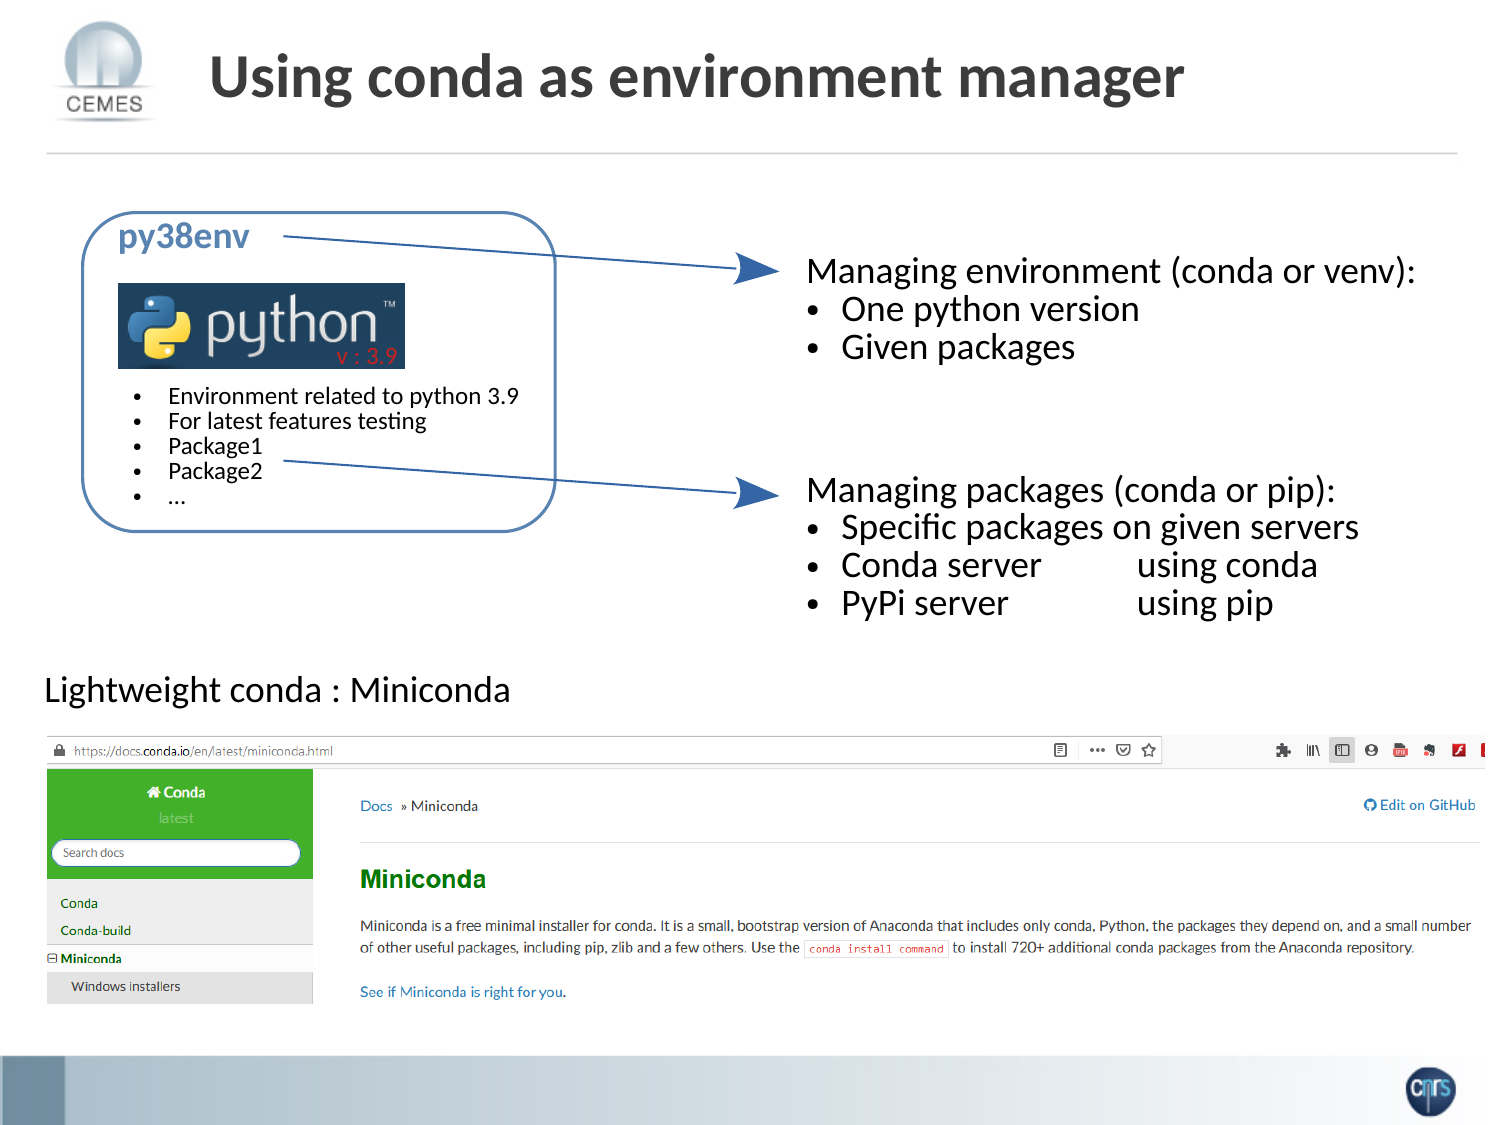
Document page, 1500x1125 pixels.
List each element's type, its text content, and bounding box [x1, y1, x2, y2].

text_box py38env [103, 213, 352, 266]
text_box v : 3.9 [321, 338, 417, 377]
picture [0, 0, 1500, 1125]
text_box Environment related to python 3.9 For latest features testing Package1 Package2 … [118, 377, 567, 544]
text_box Using conda as environment manager [194, 7, 1425, 138]
text_box Lightweight conda : Miniconda [29, 667, 562, 720]
text_box Managing packages (conda or pip): Specific packages on given servers Conda server using conda PyPi server using pip [791, 466, 1447, 633]
text_box Managing environment (conda or venv): One python version Given packages [791, 248, 1447, 414]
